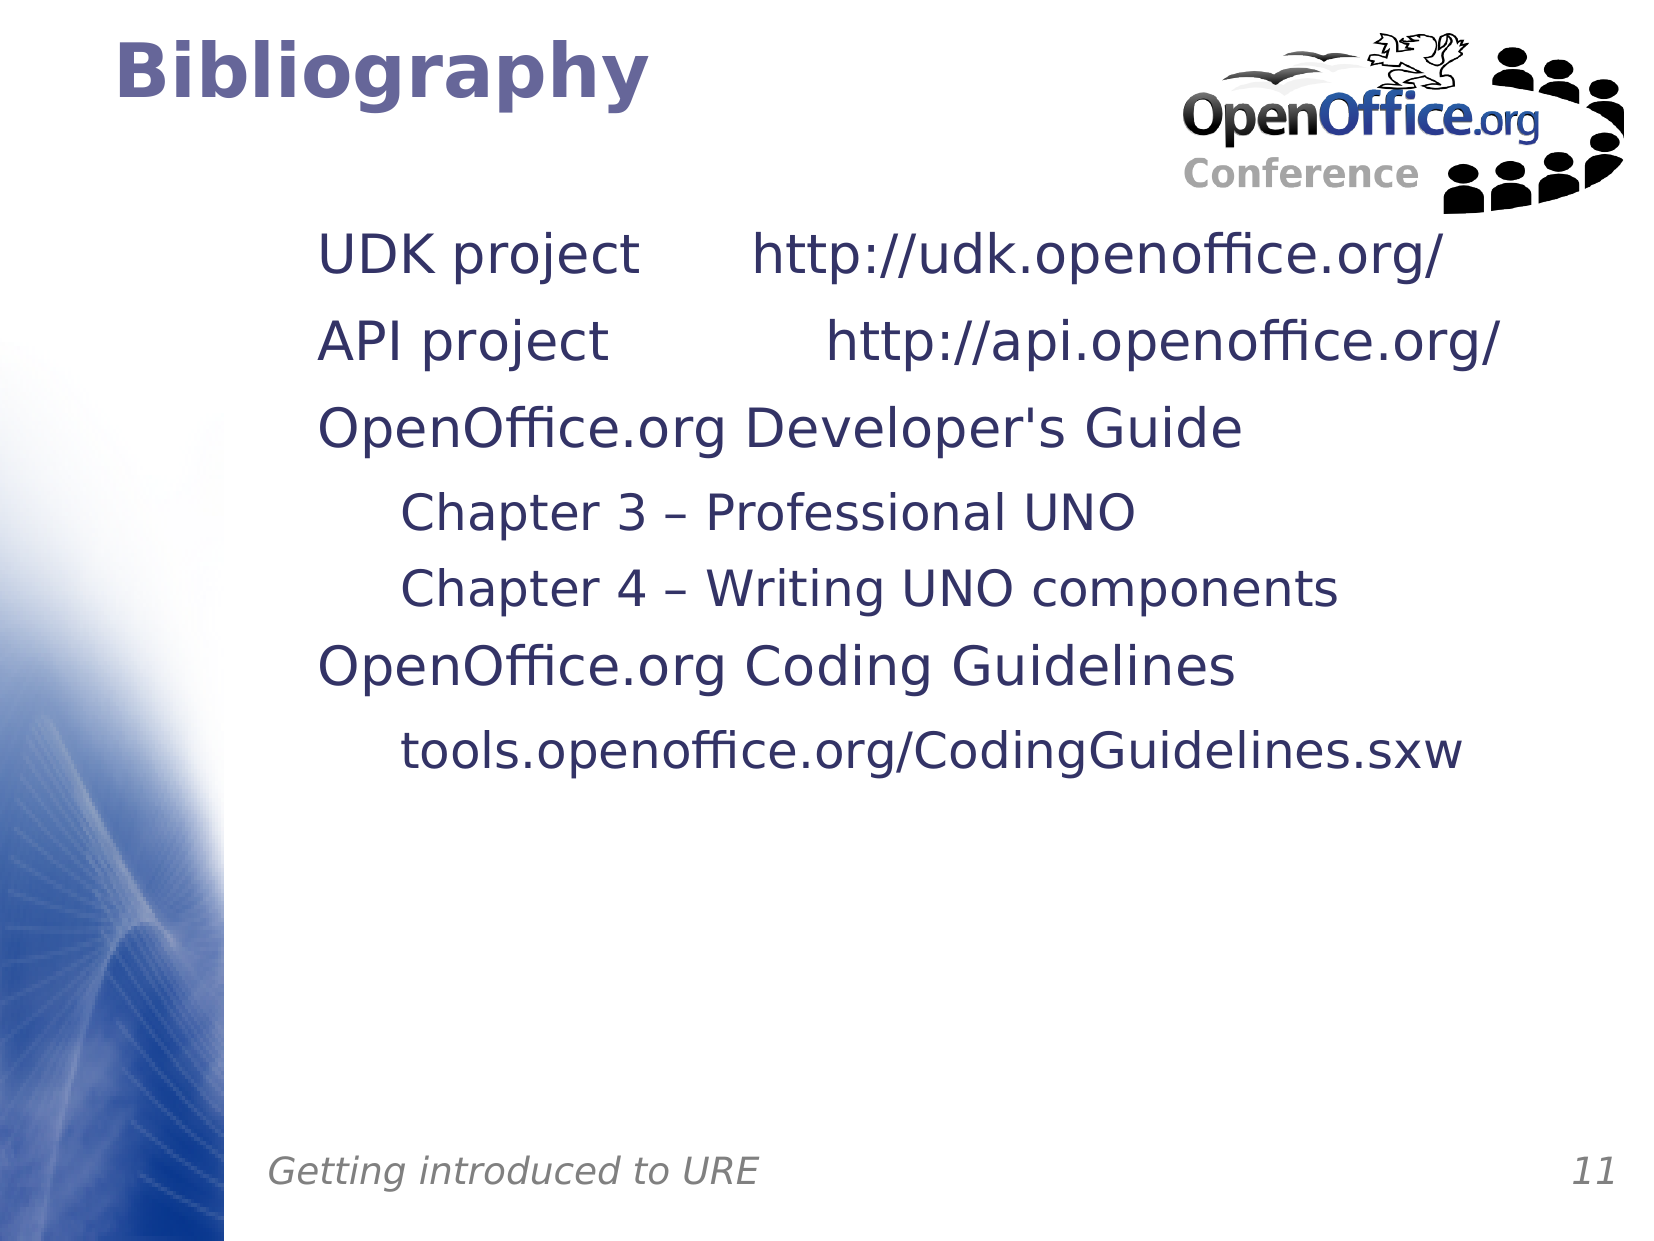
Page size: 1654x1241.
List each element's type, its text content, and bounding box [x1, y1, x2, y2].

picture [1183, 33, 1624, 214]
list UDK project http://udk.openoffice.org/ API project http://api.openoffice.org/ OpenOffice.org Developer's Guide Chapter 3 – Professional UNO Chapter 4 – Writing UNO components OpenOffice.org Coding Guidelines tools.openoffice.org/CodingGuidelines.sxw [223, 223, 1625, 1133]
title Bibliography [24, 15, 987, 129]
picture [0, 0, 224, 1241]
